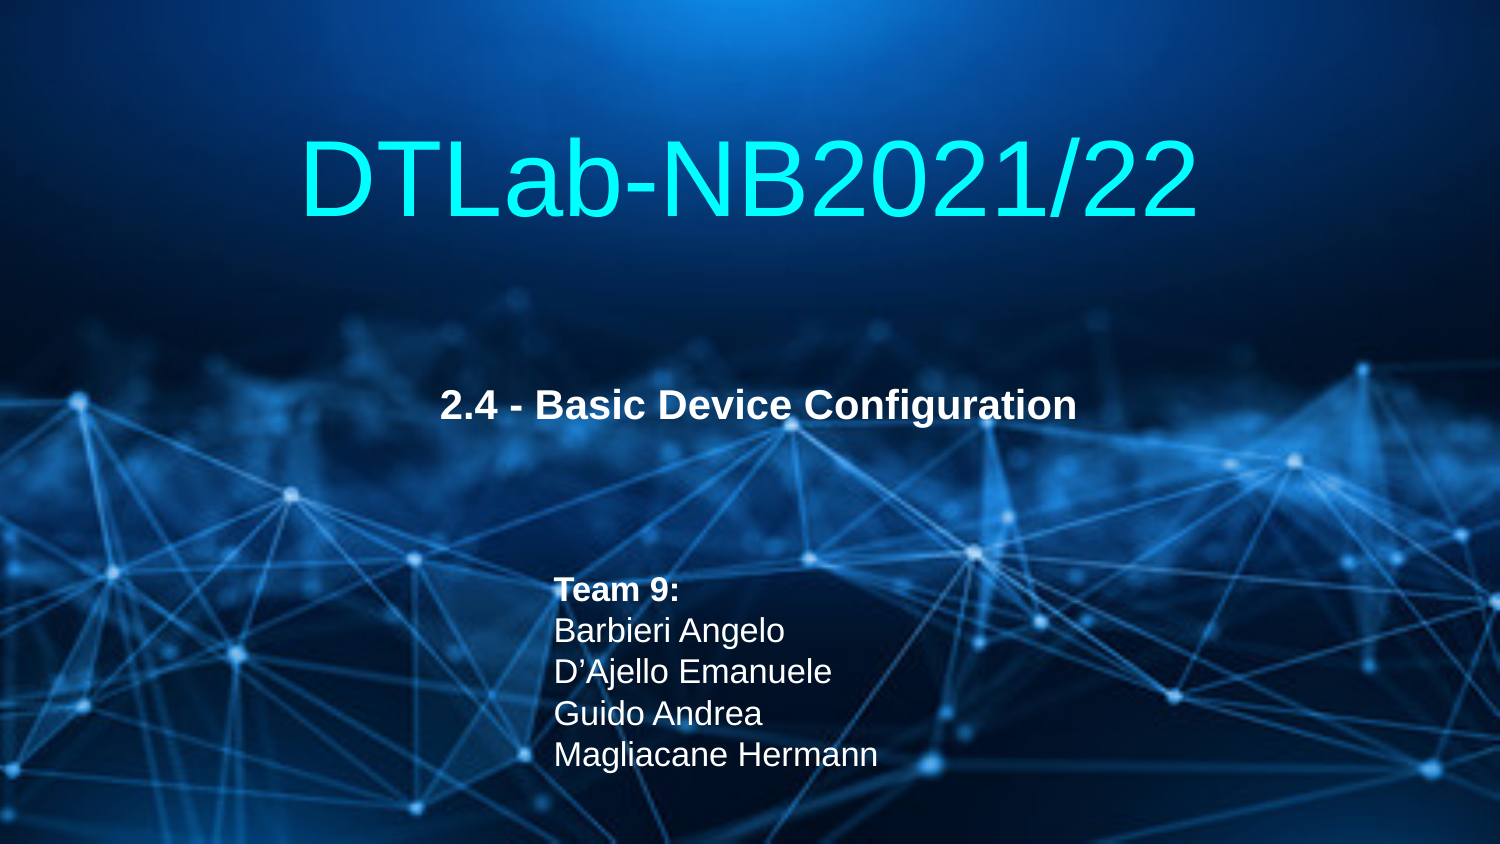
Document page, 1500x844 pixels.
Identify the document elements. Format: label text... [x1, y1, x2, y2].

picture [0, 0, 1500, 844]
subtitle Team 9: Barbieri Angelo D’Ajello Emanuele Guido Andrea Magliacane Hermann [538, 552, 977, 789]
text_box 2.4 - Basic Device Configuration [424, 362, 1098, 443]
title DTLab-NB2021/22 [51, 73, 1449, 254]
